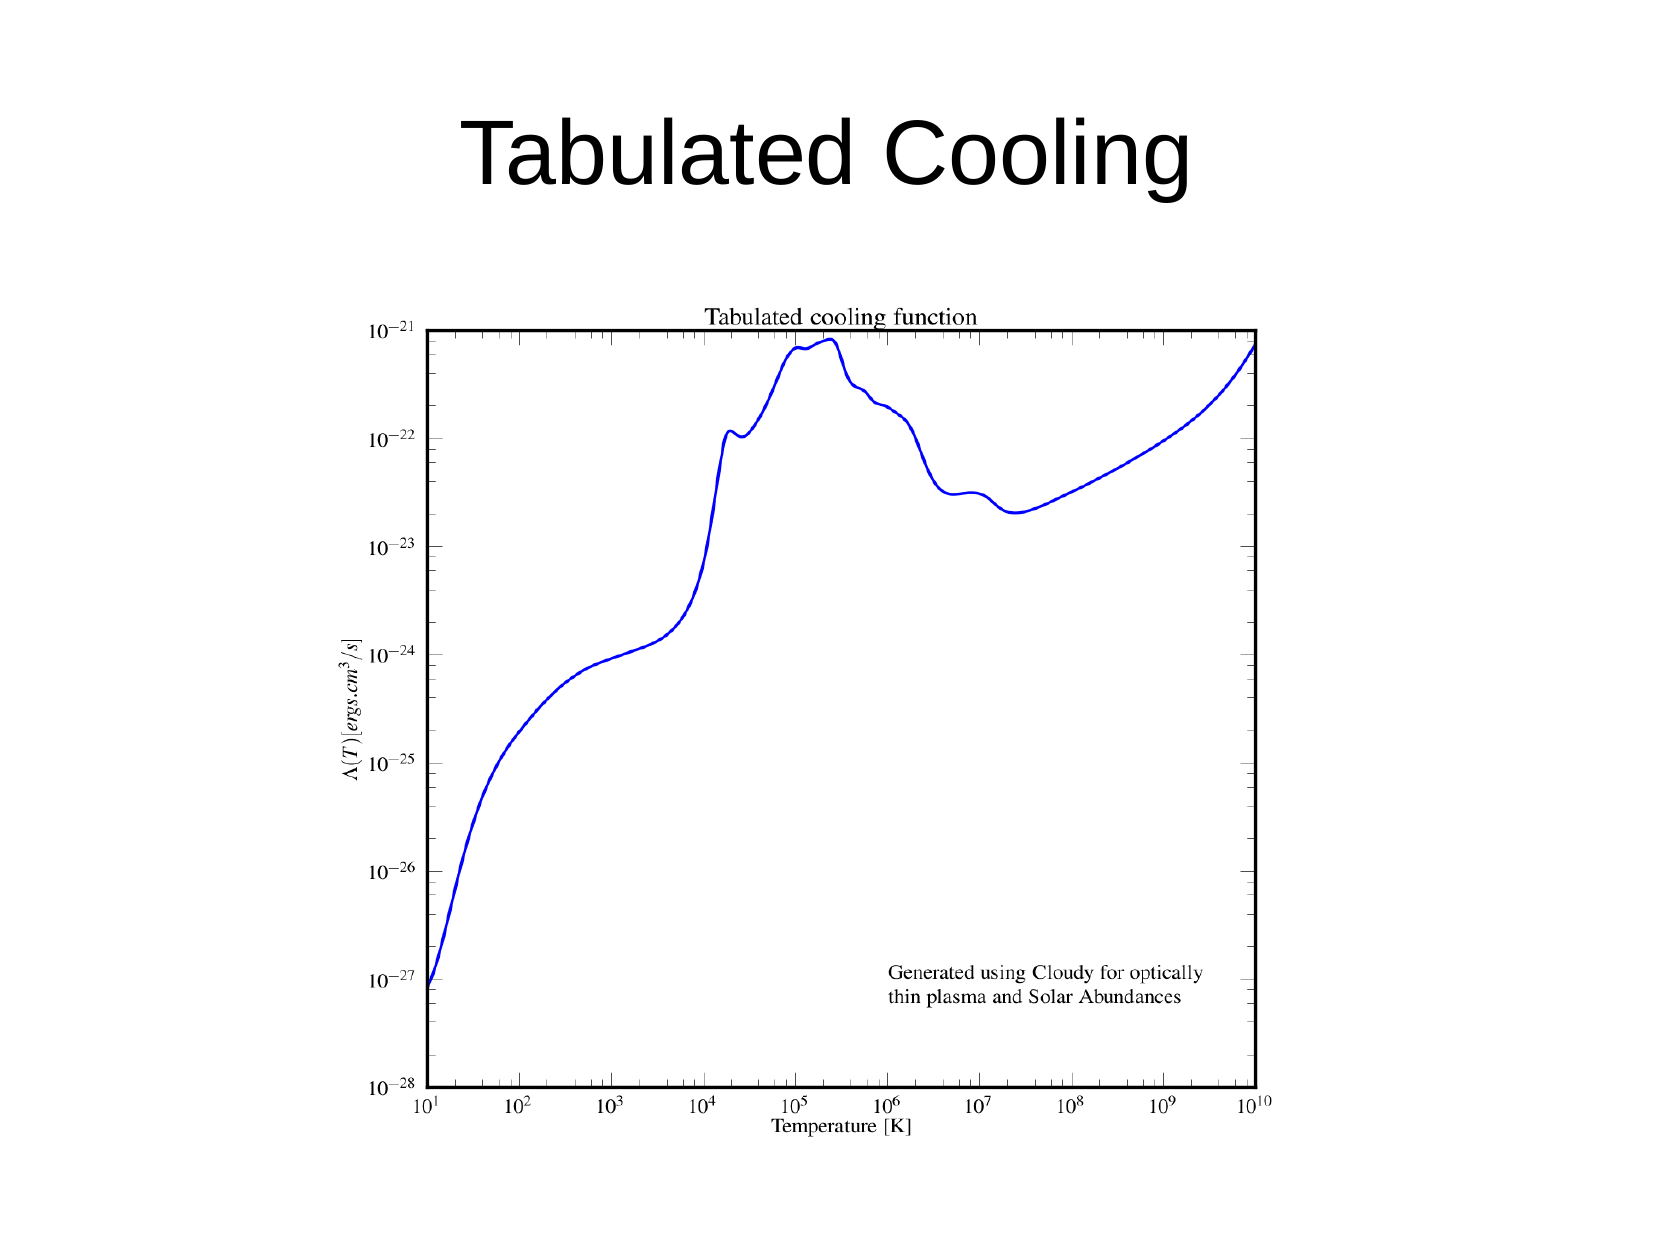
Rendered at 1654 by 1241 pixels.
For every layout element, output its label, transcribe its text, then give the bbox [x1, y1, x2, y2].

picture [324, 236, 1359, 1182]
title Tabulated Cooling [82, 49, 1571, 257]
